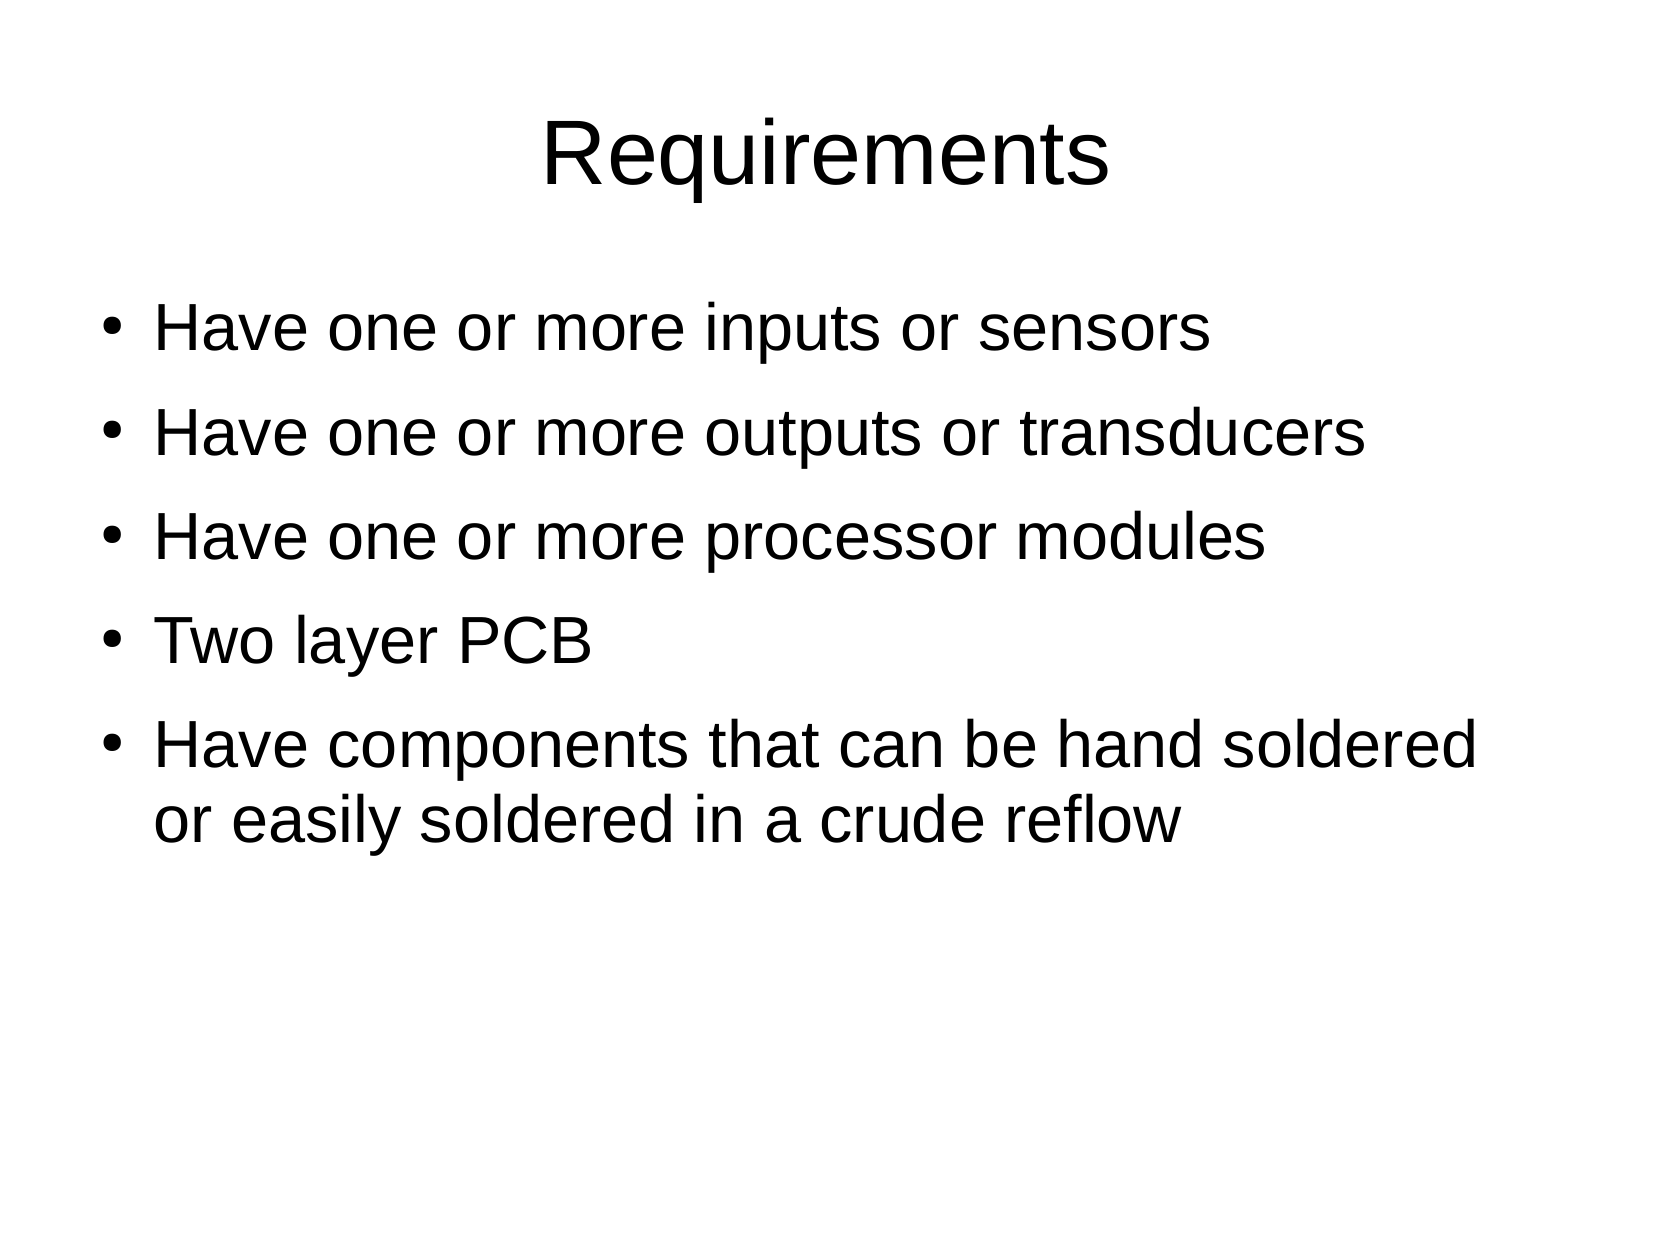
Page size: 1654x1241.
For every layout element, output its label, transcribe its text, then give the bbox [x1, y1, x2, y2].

title Requirements [82, 49, 1571, 257]
list Have one or more inputs or sensors Have one or more outputs or transducers Have one or more processor modules Two layer PCB Have components that can be hand soldered or easily soldered in a crude reflow [82, 290, 1538, 1010]
